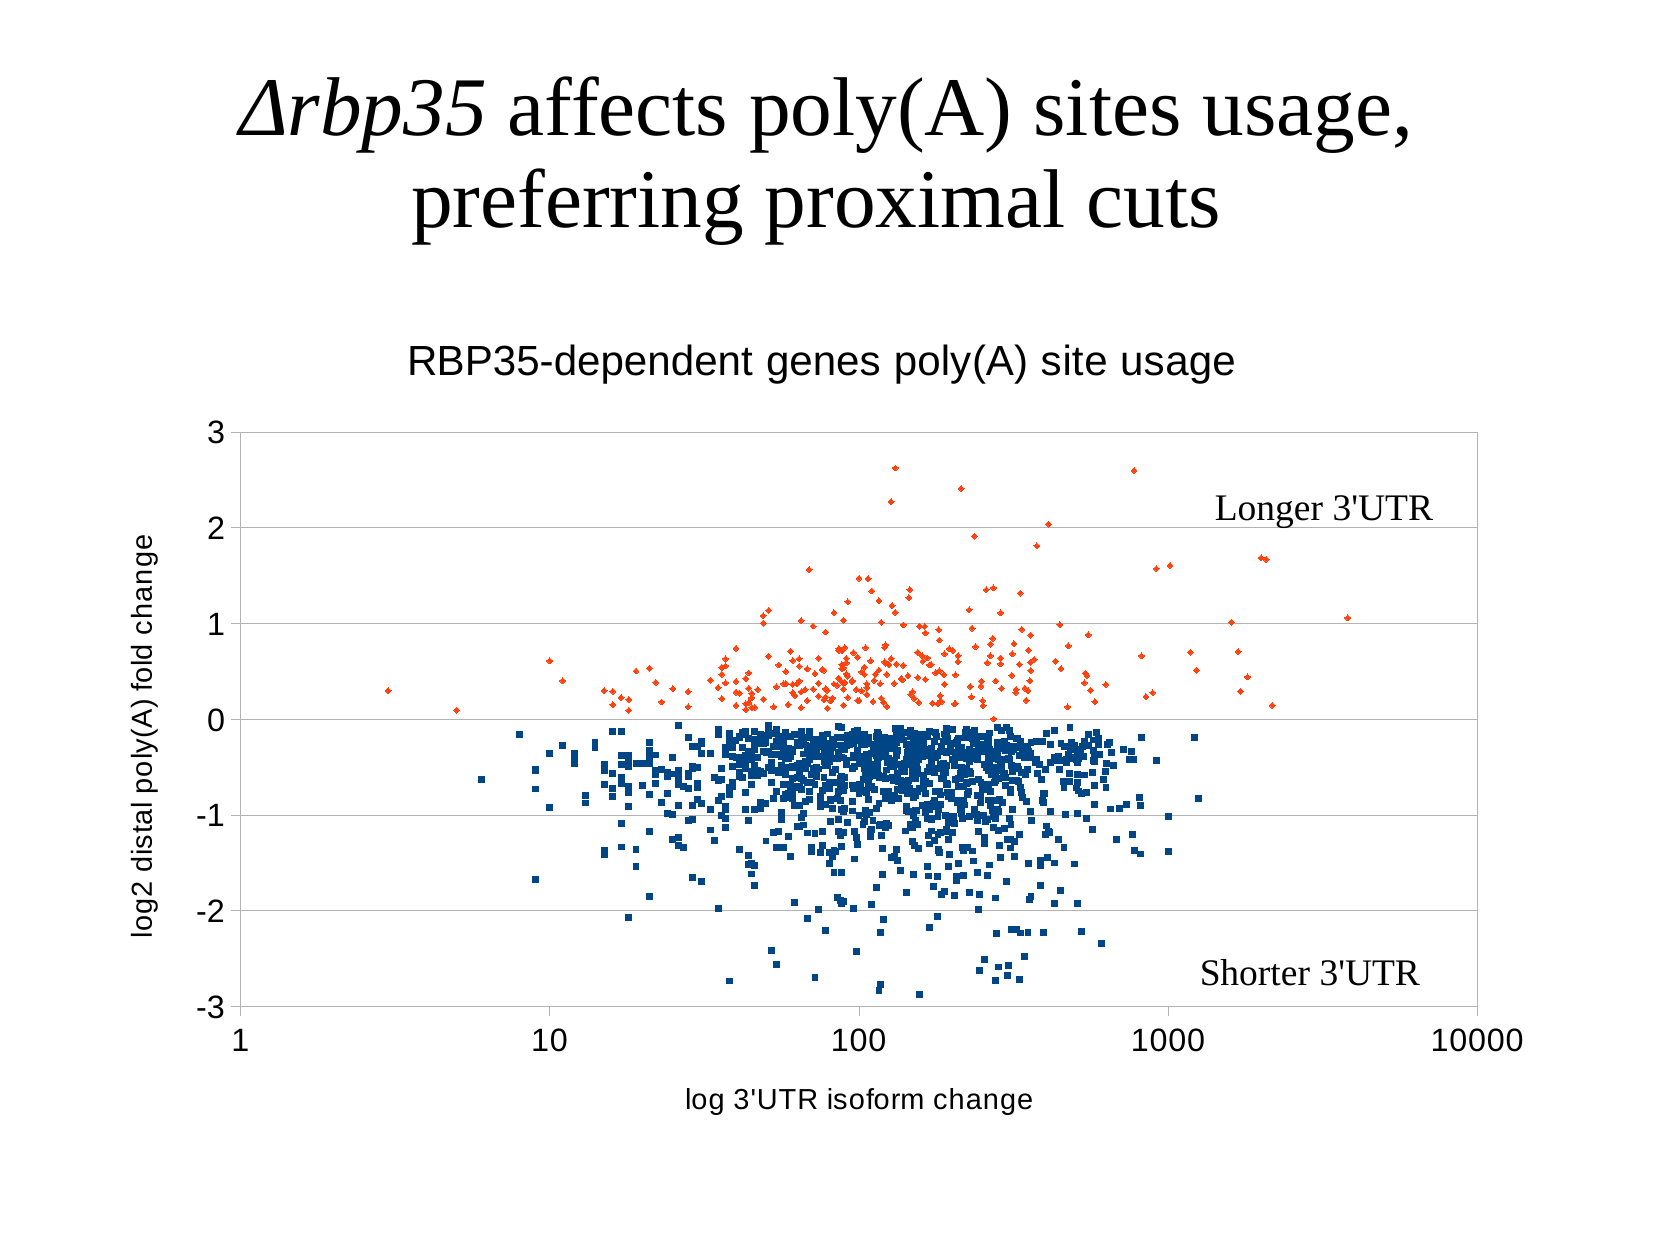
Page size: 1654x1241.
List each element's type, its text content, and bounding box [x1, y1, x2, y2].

text_box Longer 3'UTR [1200, 480, 1449, 537]
title Δrbp35 affects poly(A) sites usage, preferring proximal cuts [82, 49, 1571, 257]
chart [90, 300, 1554, 1150]
text_box Shorter 3'UTR [1185, 945, 1445, 1002]
